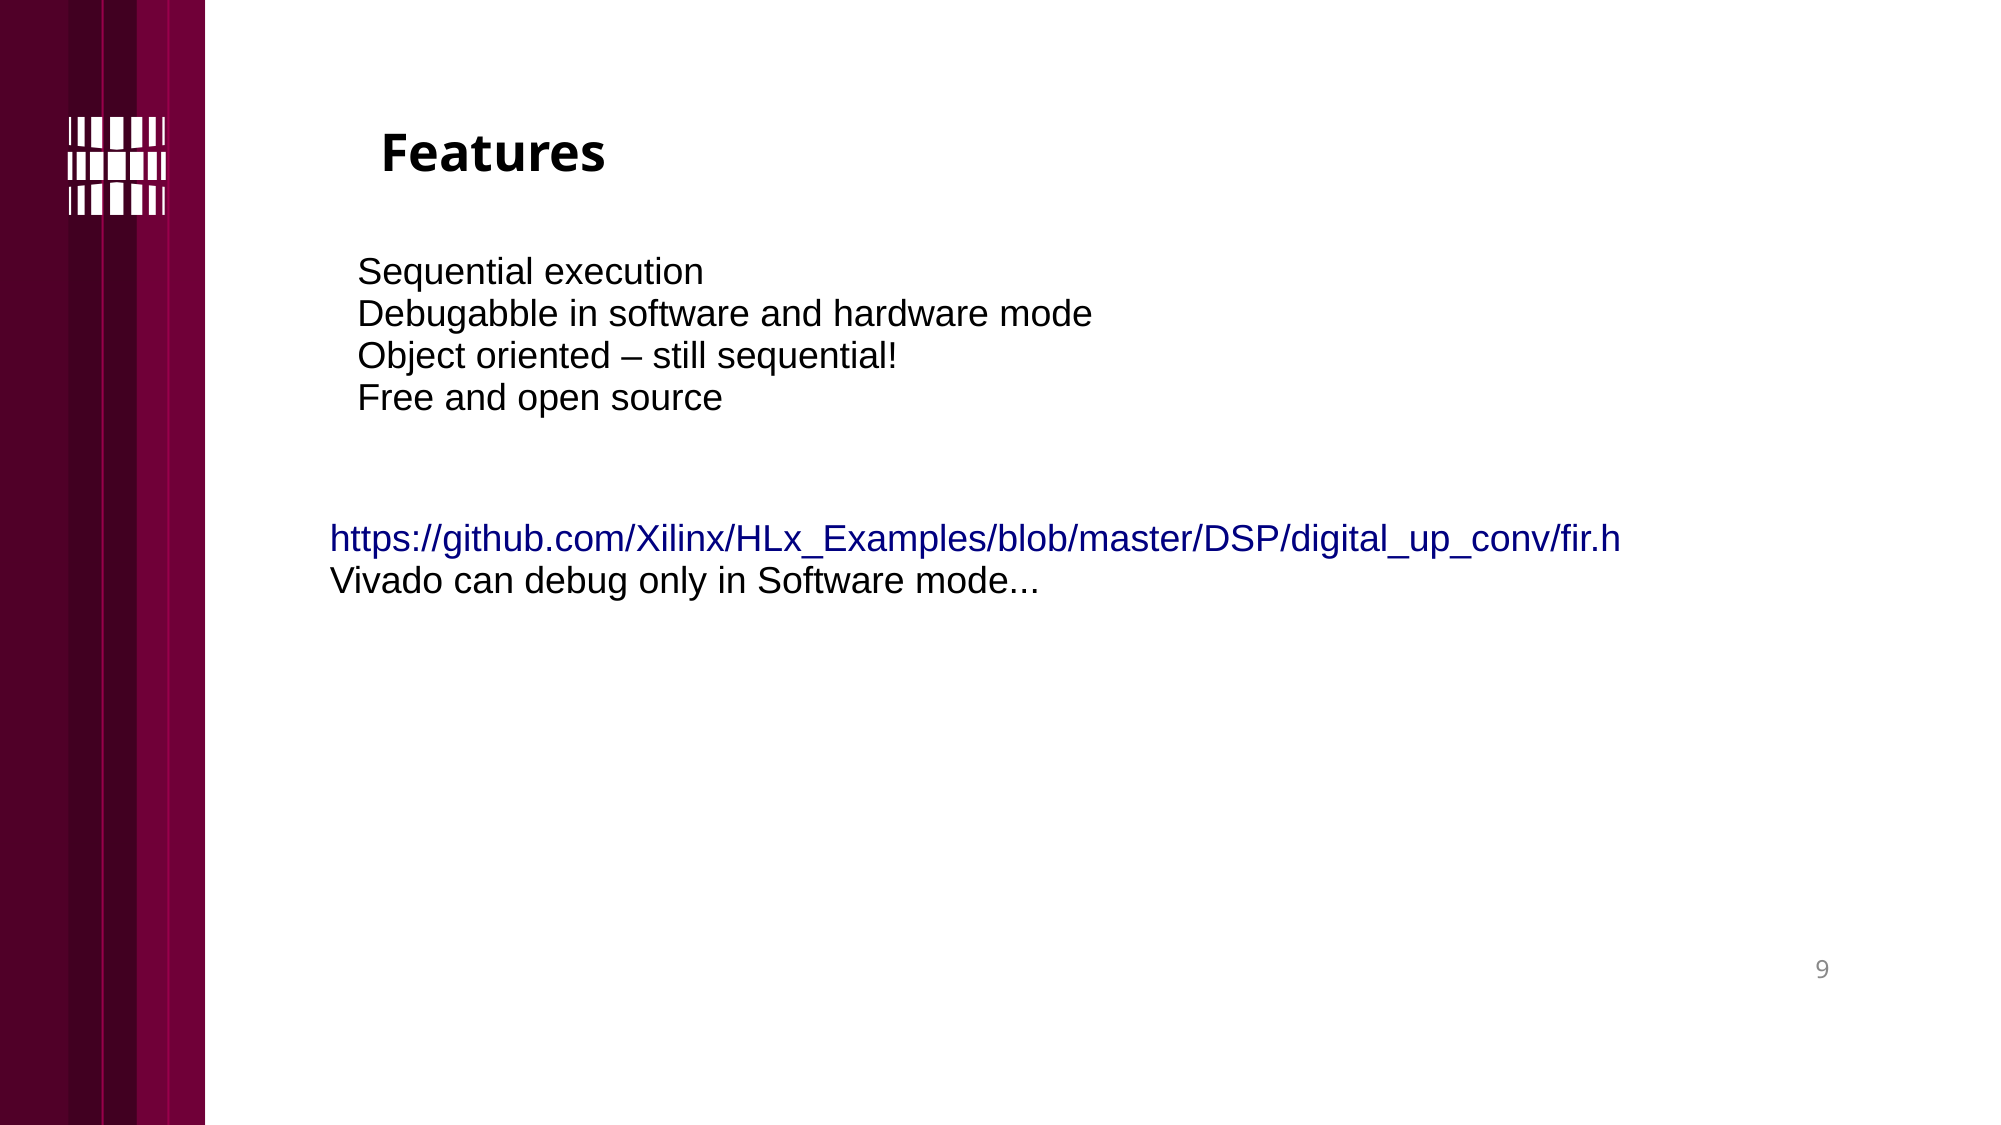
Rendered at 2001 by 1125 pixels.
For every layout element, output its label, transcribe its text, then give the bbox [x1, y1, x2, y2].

text_box https://github.com/Xilinx/HLx_Examples/blob/master/DSP/digital_up_conv/fir.h Vivado can debug only in Software mode... [315, 510, 1637, 609]
list Features [379, 119, 1827, 259]
text_box Sequential execution Debugabble in software and hardware mode Object oriented – still sequential! Free and open source [342, 243, 1108, 427]
